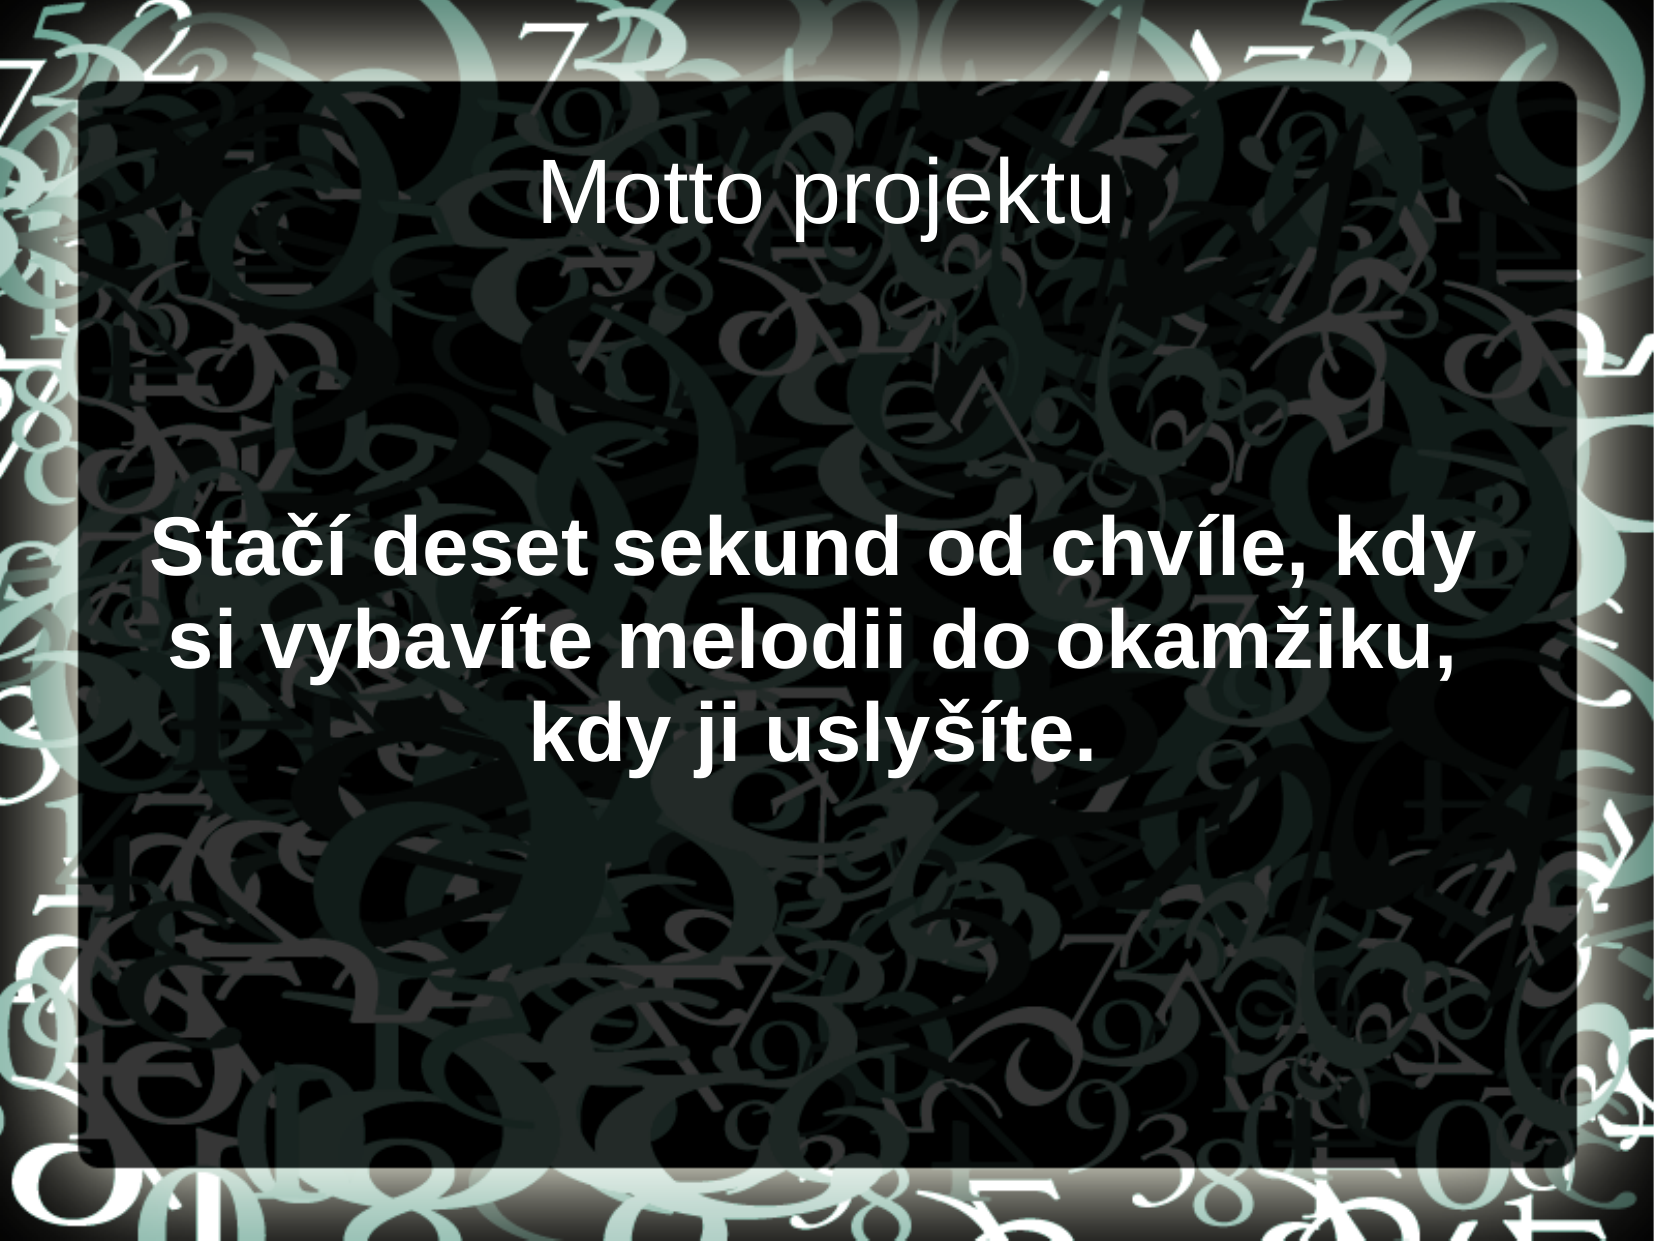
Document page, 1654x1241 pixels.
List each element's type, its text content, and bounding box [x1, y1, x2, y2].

subtitle Stačí deset sekund od chvíle, kdy si vybavíte melodii do okamžiku, kdy ji uslyšíte. [118, 364, 1509, 916]
title Motto projektu [82, 88, 1571, 296]
picture [0, 0, 1654, 1241]
